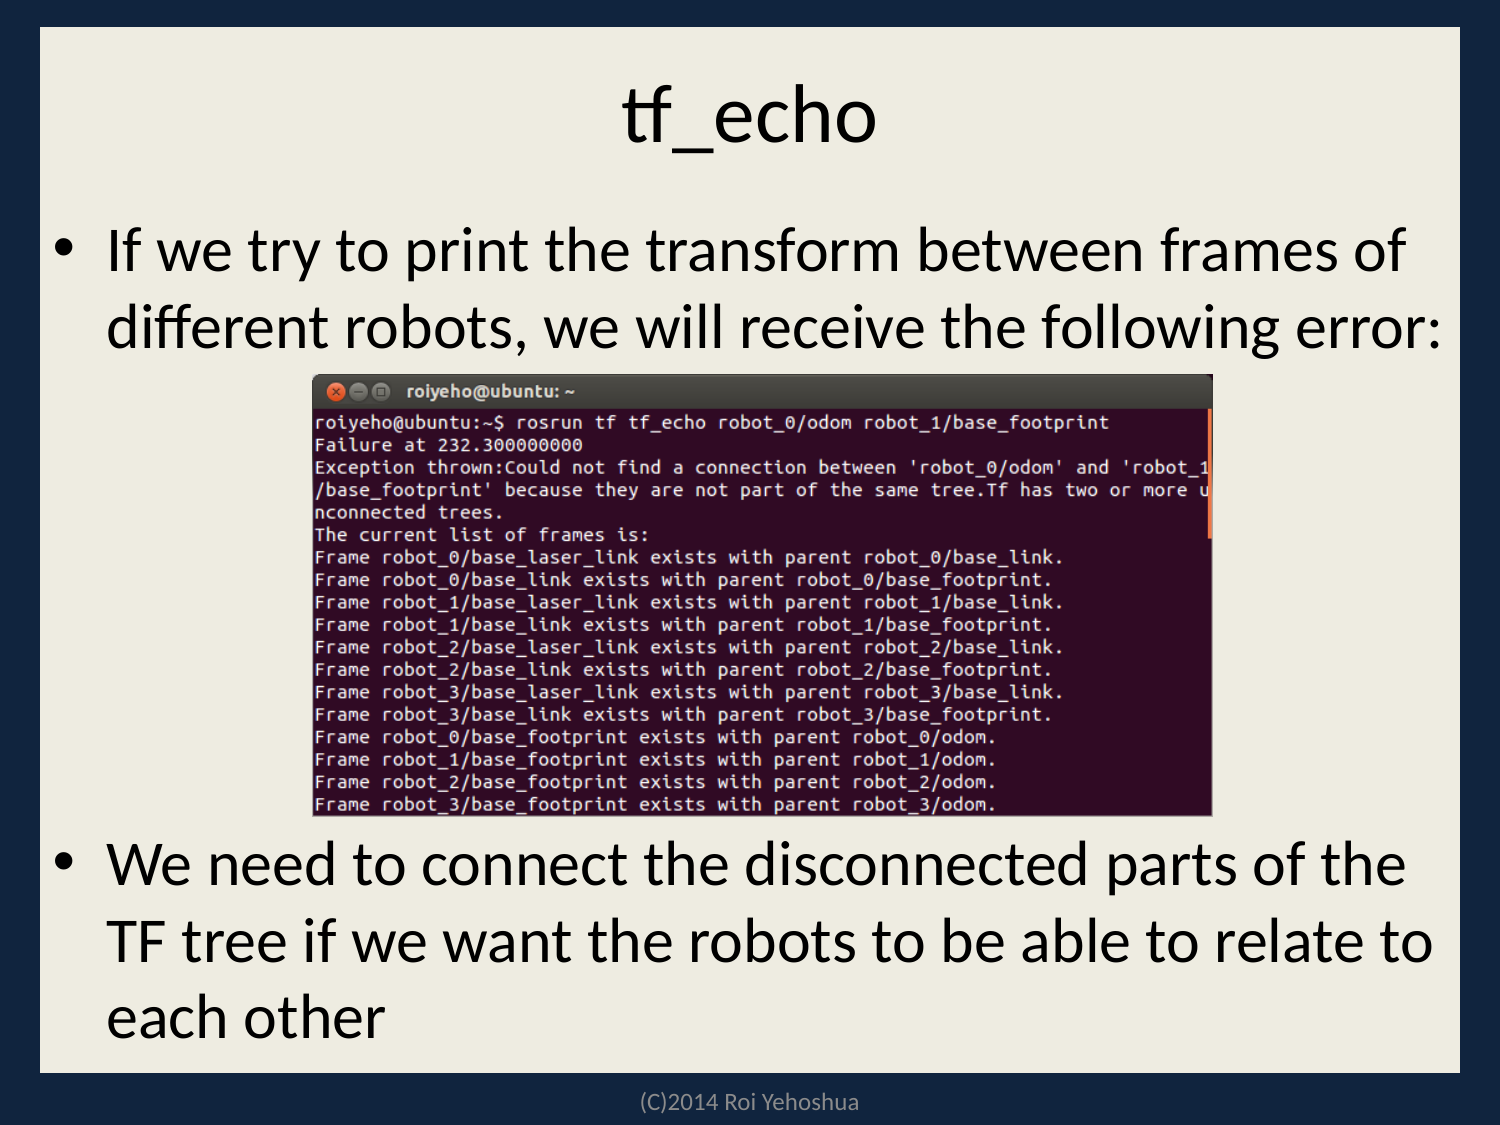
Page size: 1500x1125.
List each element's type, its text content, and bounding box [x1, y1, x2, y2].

list If we try to print the transform between frames of different robots, we will receive the following error: We need to connect the disconnected parts of the TF tree if we want the robots to be able to relate to each other [37, 200, 1463, 1080]
picture [312, 374, 1213, 817]
footer (C)2014 Roi Yehoshua [512, 1074, 988, 1125]
title tf_echo [37, 31, 1463, 188]
